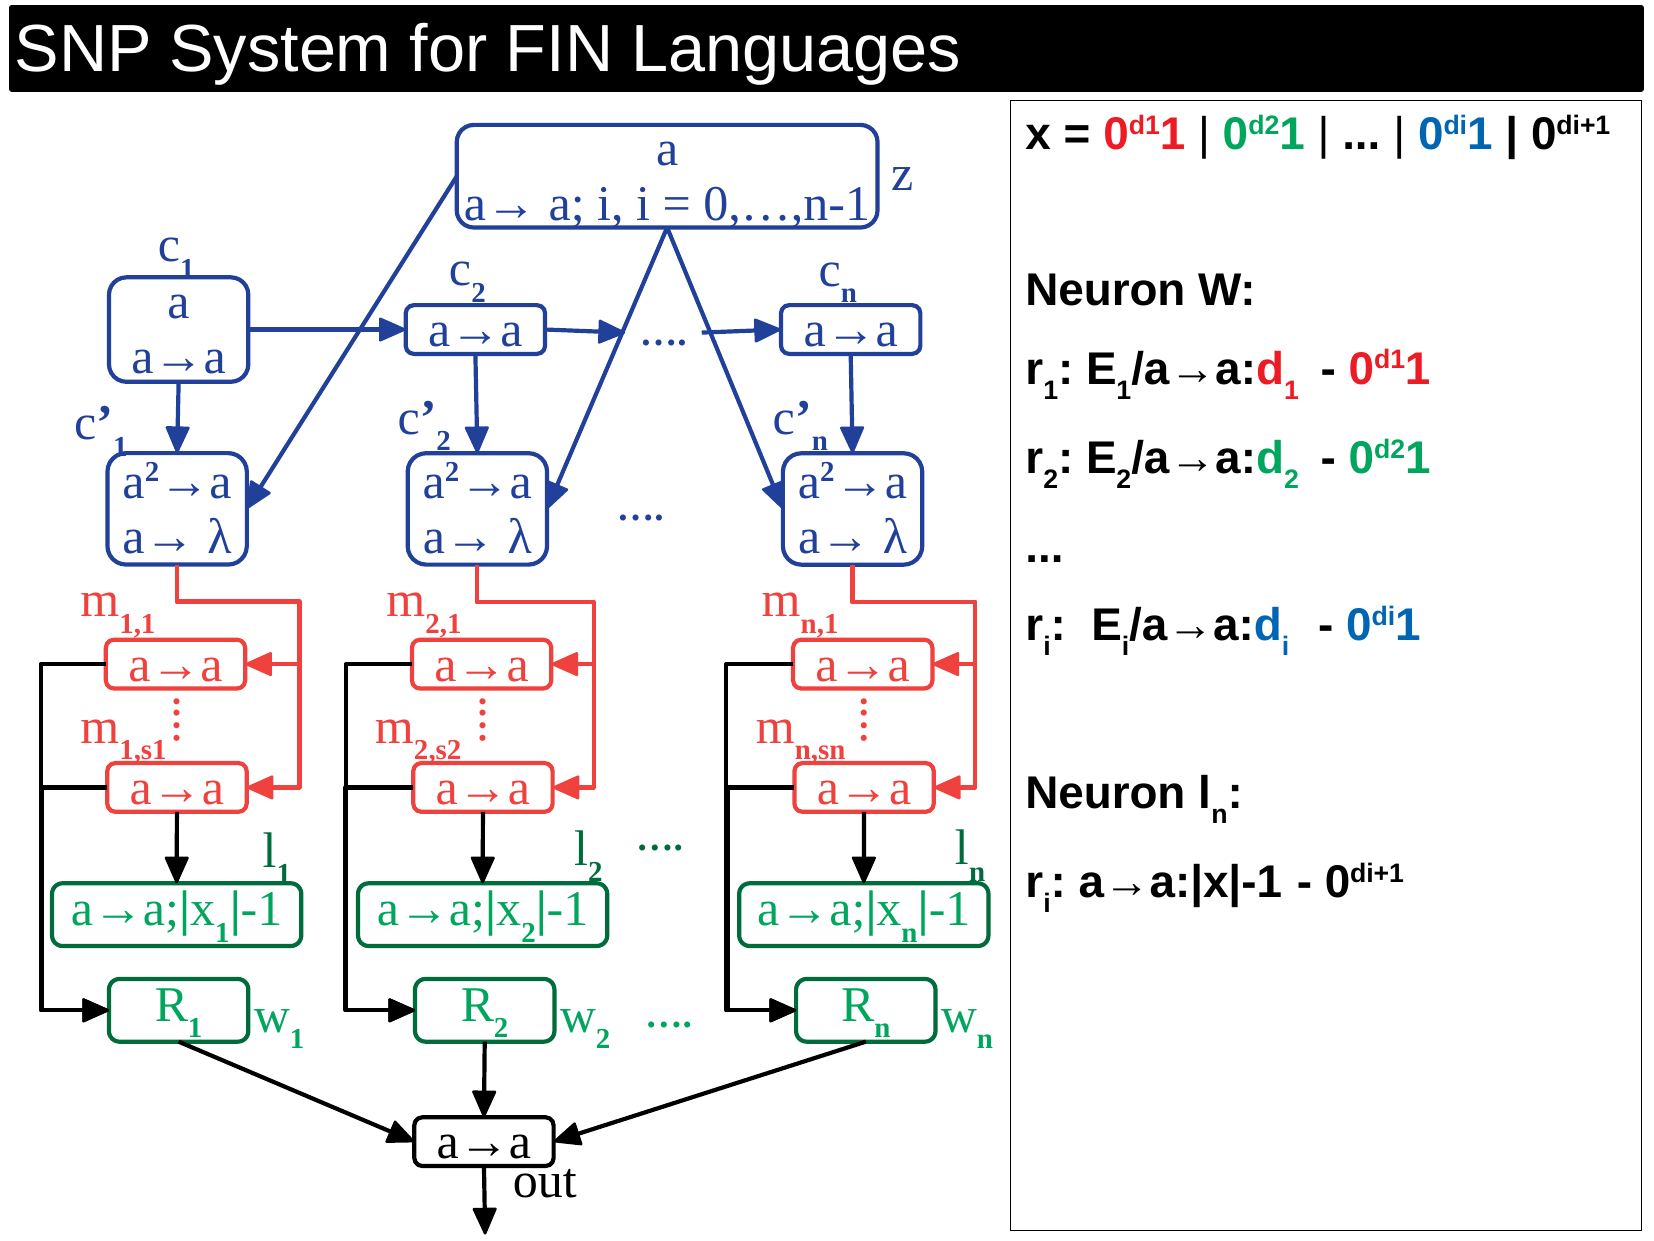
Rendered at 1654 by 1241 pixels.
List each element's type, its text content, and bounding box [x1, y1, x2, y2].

text_box mn,1 [746, 564, 877, 650]
text_box w1 [238, 980, 320, 1063]
text_box w2 [544, 980, 626, 1063]
text_box …. [602, 479, 679, 537]
text_box a→a;|x1|-1 [52, 883, 302, 947]
text_box …. [621, 809, 698, 866]
text_box a→a [411, 639, 552, 689]
text_box a2→a a→ λ [782, 453, 923, 565]
text_box m1,1 [65, 564, 196, 650]
text_box Rn [796, 978, 930, 1042]
text_box a a→a [108, 277, 249, 382]
text_box a2→a a→ λ [107, 453, 247, 565]
text_box cn [803, 234, 872, 317]
text_box a→a [781, 305, 921, 354]
text_box R2 [415, 978, 549, 1042]
text_box c’1 [59, 387, 144, 470]
text_box …. [444, 682, 501, 760]
text_box c1 [143, 209, 213, 292]
text_box …. [630, 986, 723, 1085]
text_box c’2 [382, 382, 467, 465]
text_box a→a [405, 305, 546, 354]
text_box a→a [793, 639, 933, 689]
text_box a a→ a; i, i = 0,…,n-1 [456, 124, 878, 228]
text_box mn,sn [741, 691, 872, 776]
title SNP System for FIN Languages [11, 7, 1642, 89]
text_box ln [940, 813, 1010, 896]
text_box m2,1 [371, 564, 502, 650]
text_box z [876, 138, 943, 215]
text_box a→a [413, 763, 553, 812]
text_box a→a [414, 1117, 554, 1167]
text_box l1 [247, 815, 332, 898]
text_box out [498, 1146, 592, 1217]
text_box c2 [434, 233, 501, 317]
text_box a→a;|xn|-1 [739, 883, 989, 947]
text_box …. [138, 682, 195, 691]
text_box a2→a a→ λ [407, 453, 548, 565]
text_box x = 0d11 | 0d21 | ... | 0di1 | 0di+1 Neuron W: r1: E1/a→a:d1 - 0d11 r2: E2/a→a:d2 - 0d21 ... ri: Ei/a→a:di - 0di1 Neuron ln: ri: a→a:|x|-1 - 0di+1 [1010, 100, 1642, 1231]
text_box a→a [105, 639, 246, 689]
text_box m2,s2 [360, 691, 491, 776]
text_box l2 [559, 813, 644, 896]
text_box R1 [108, 978, 243, 1042]
text_box a→a;|x2|-1 [358, 883, 608, 947]
text_box a→a [107, 763, 247, 812]
text_box …. [625, 304, 631, 318]
text_box a→a [794, 763, 934, 812]
text_box …. [625, 304, 702, 361]
text_box m1,s1 [65, 691, 196, 776]
text_box wn [926, 980, 1008, 1063]
text_box c’n [758, 382, 848, 511]
text_box …. [825, 682, 882, 760]
